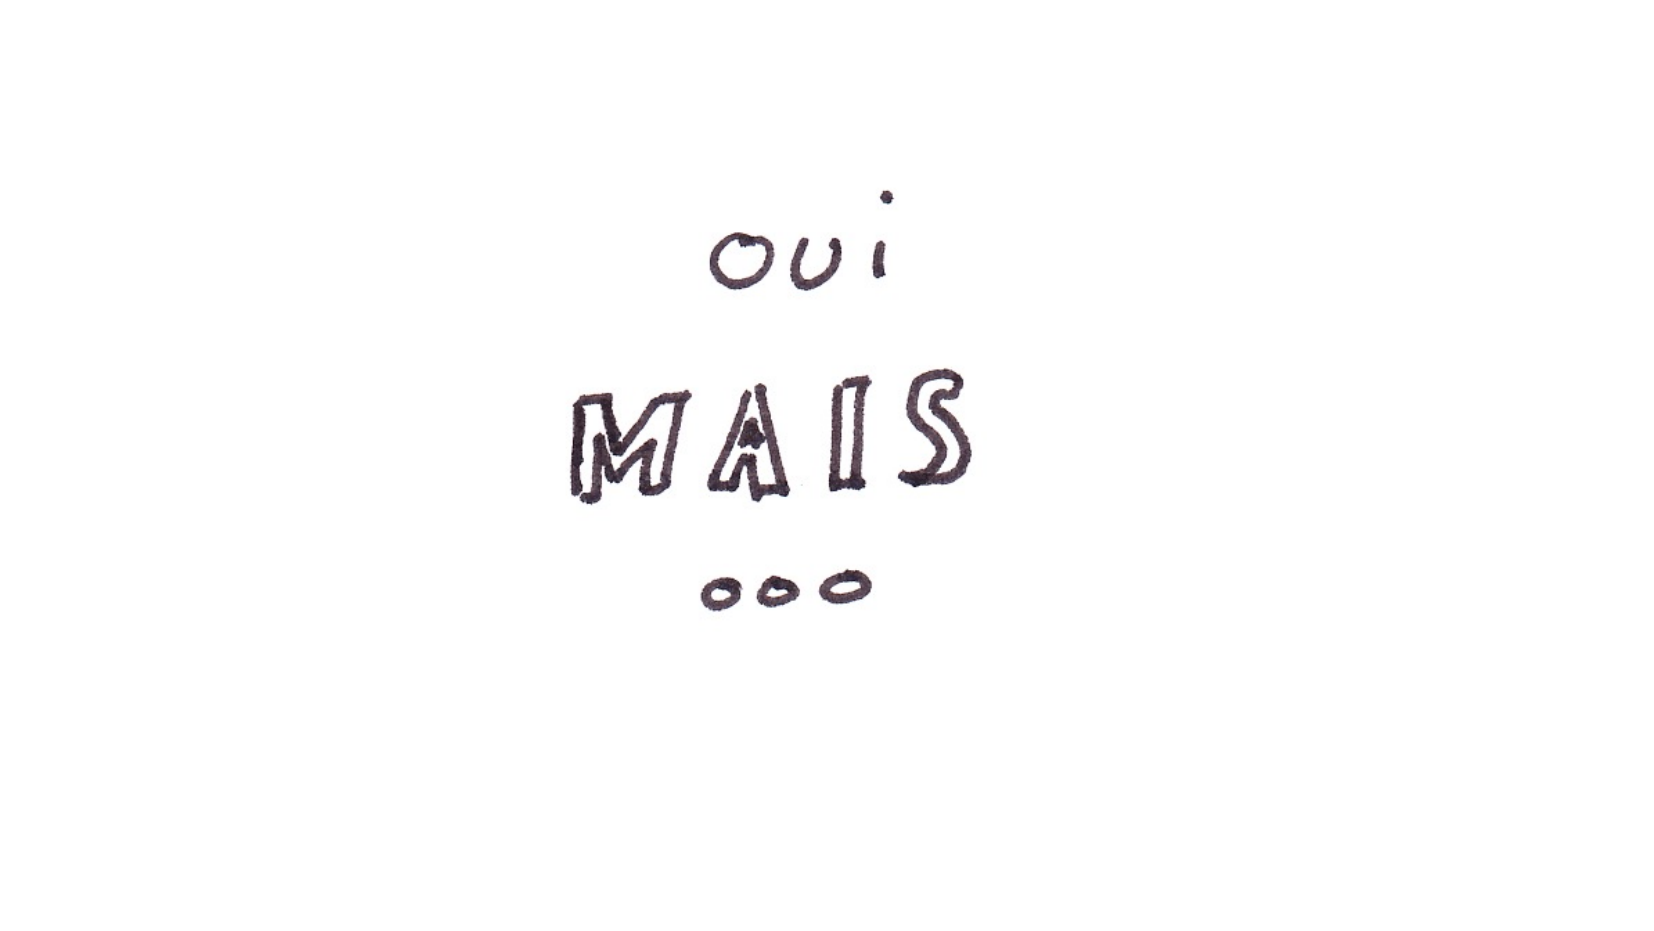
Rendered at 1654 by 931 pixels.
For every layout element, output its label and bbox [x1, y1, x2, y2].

picture [465, 120, 1171, 747]
